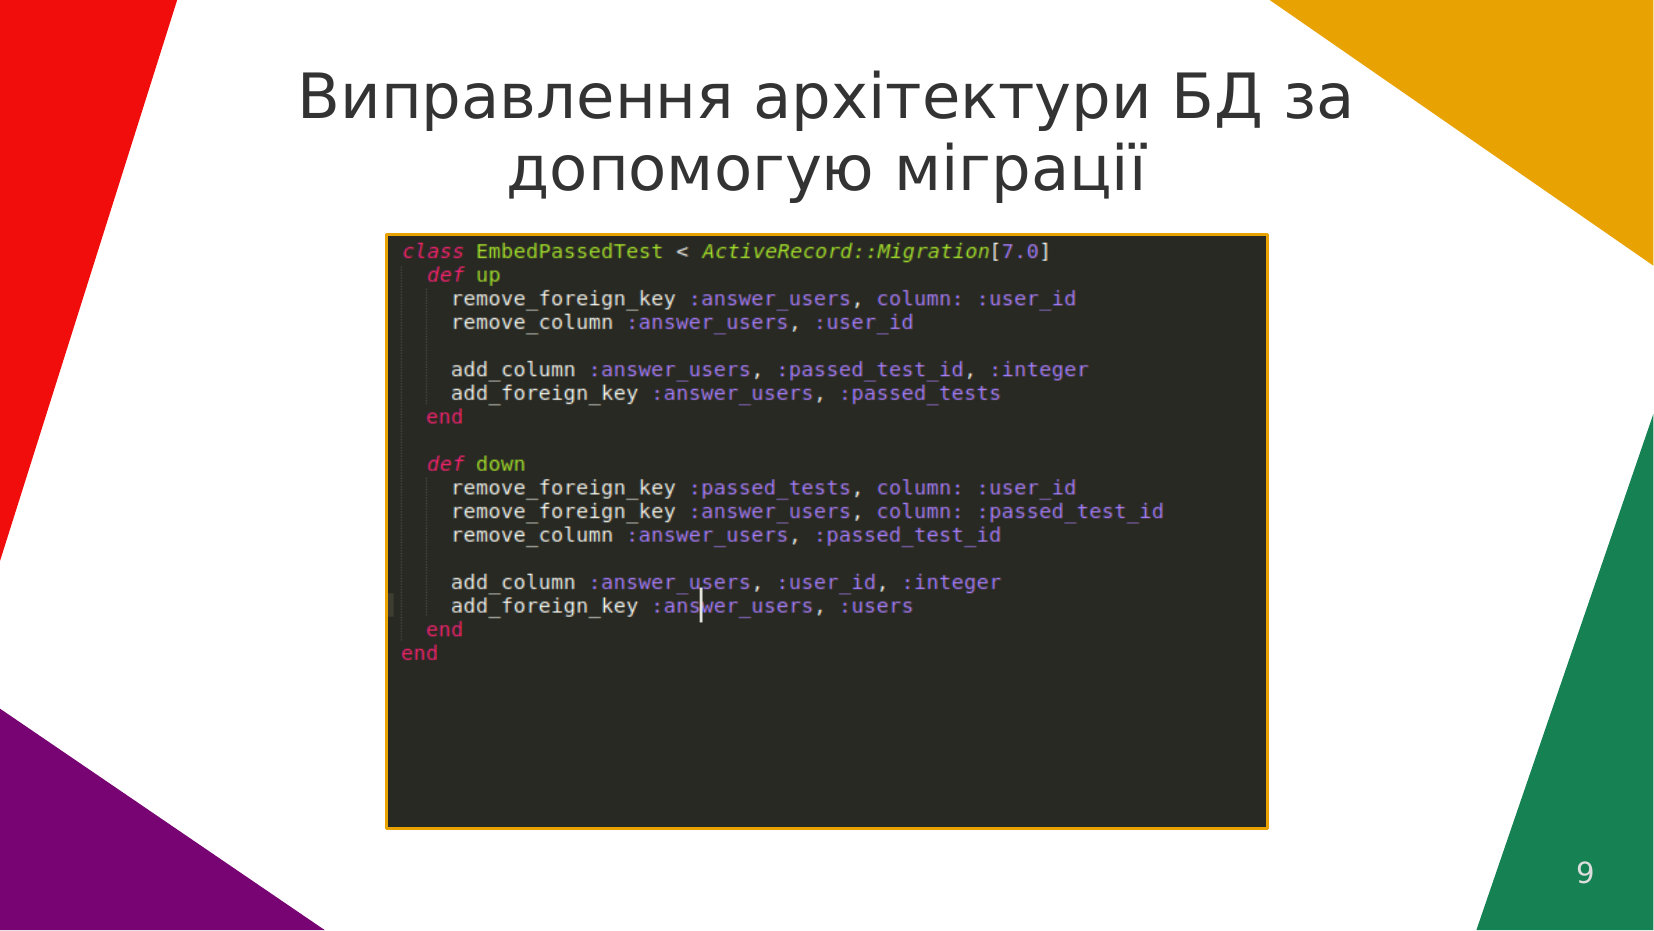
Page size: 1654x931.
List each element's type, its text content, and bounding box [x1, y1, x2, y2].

picture [387, 236, 1266, 827]
title Виправлення архітектури БД за допомогую міграції [118, 59, 1536, 207]
